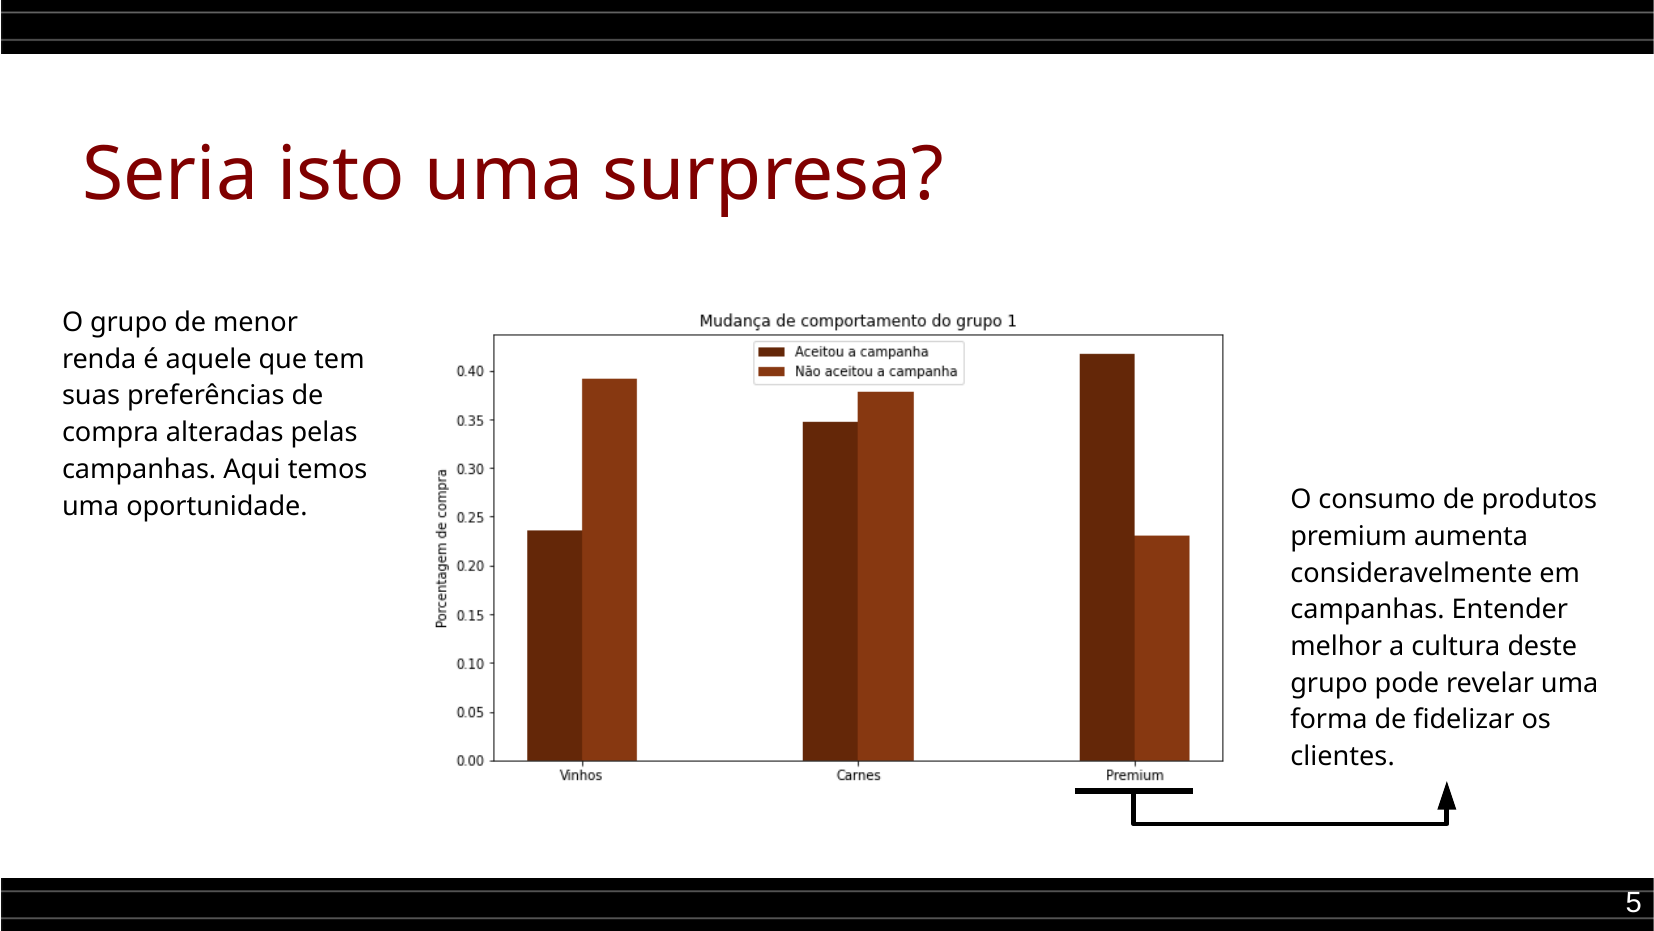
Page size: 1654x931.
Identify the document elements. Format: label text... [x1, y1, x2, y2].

text_box O grupo de menor renda é aquele que tem suas preferências de compra alteradas pelas campanhas. Aqui temos uma oportunidade. [47, 295, 390, 497]
text_box O consumo de produtos premium aumenta consideravelmente em campanhas. Entender melhor a cultura deste grupo pode revelar uma forma de fidelizar os clientes. [1275, 472, 1619, 730]
picture [1, 878, 1654, 931]
picture [415, 307, 1238, 792]
picture [1, 0, 1654, 54]
title Seria isto uma surpresa? [82, 92, 1571, 249]
